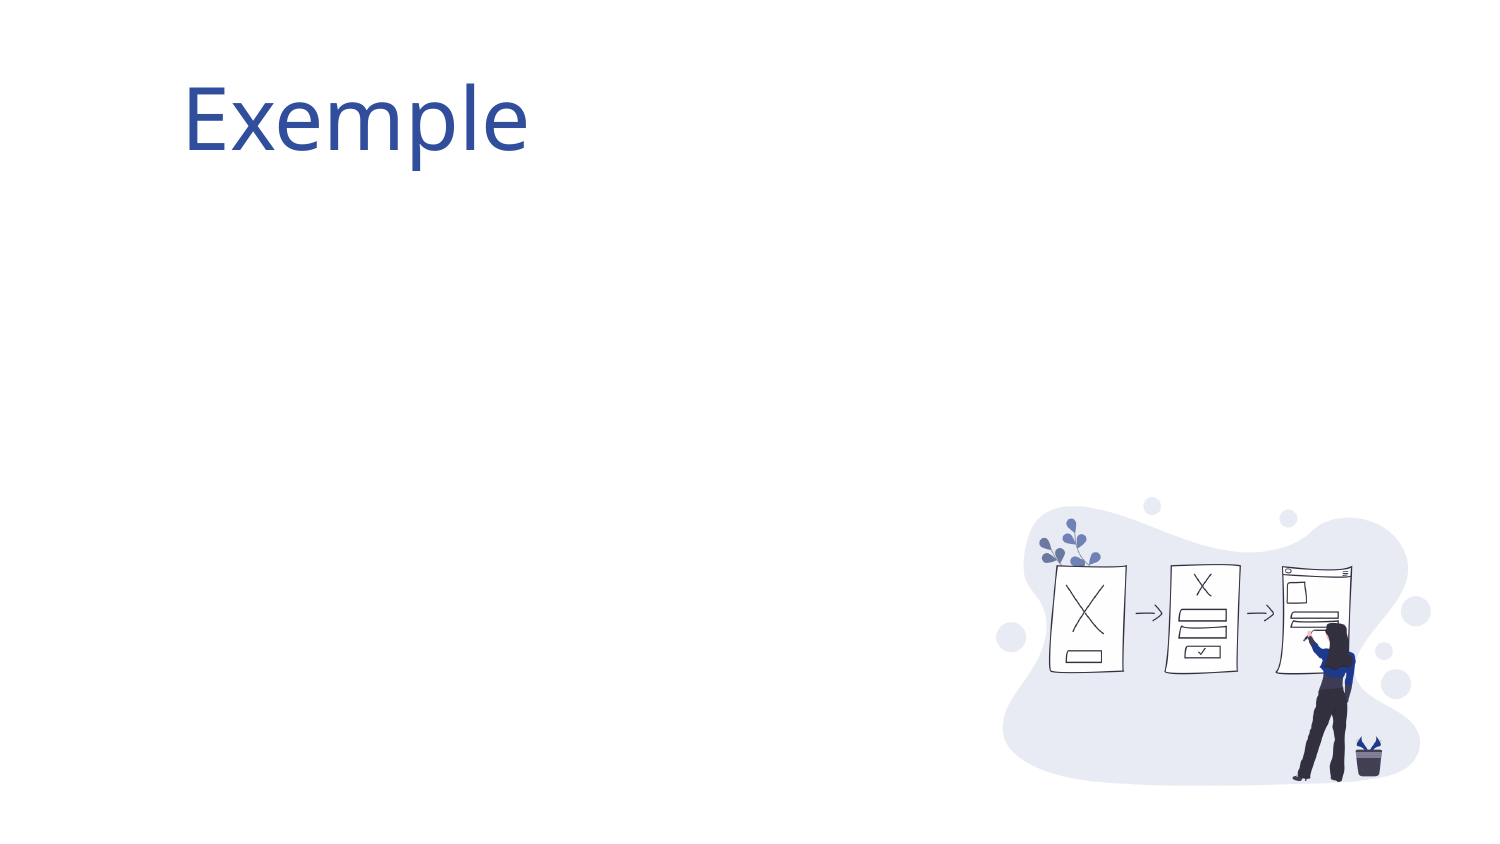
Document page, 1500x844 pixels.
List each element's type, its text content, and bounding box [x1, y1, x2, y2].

picture [996, 497, 1431, 786]
title Exemple [177, 21, 1138, 209]
